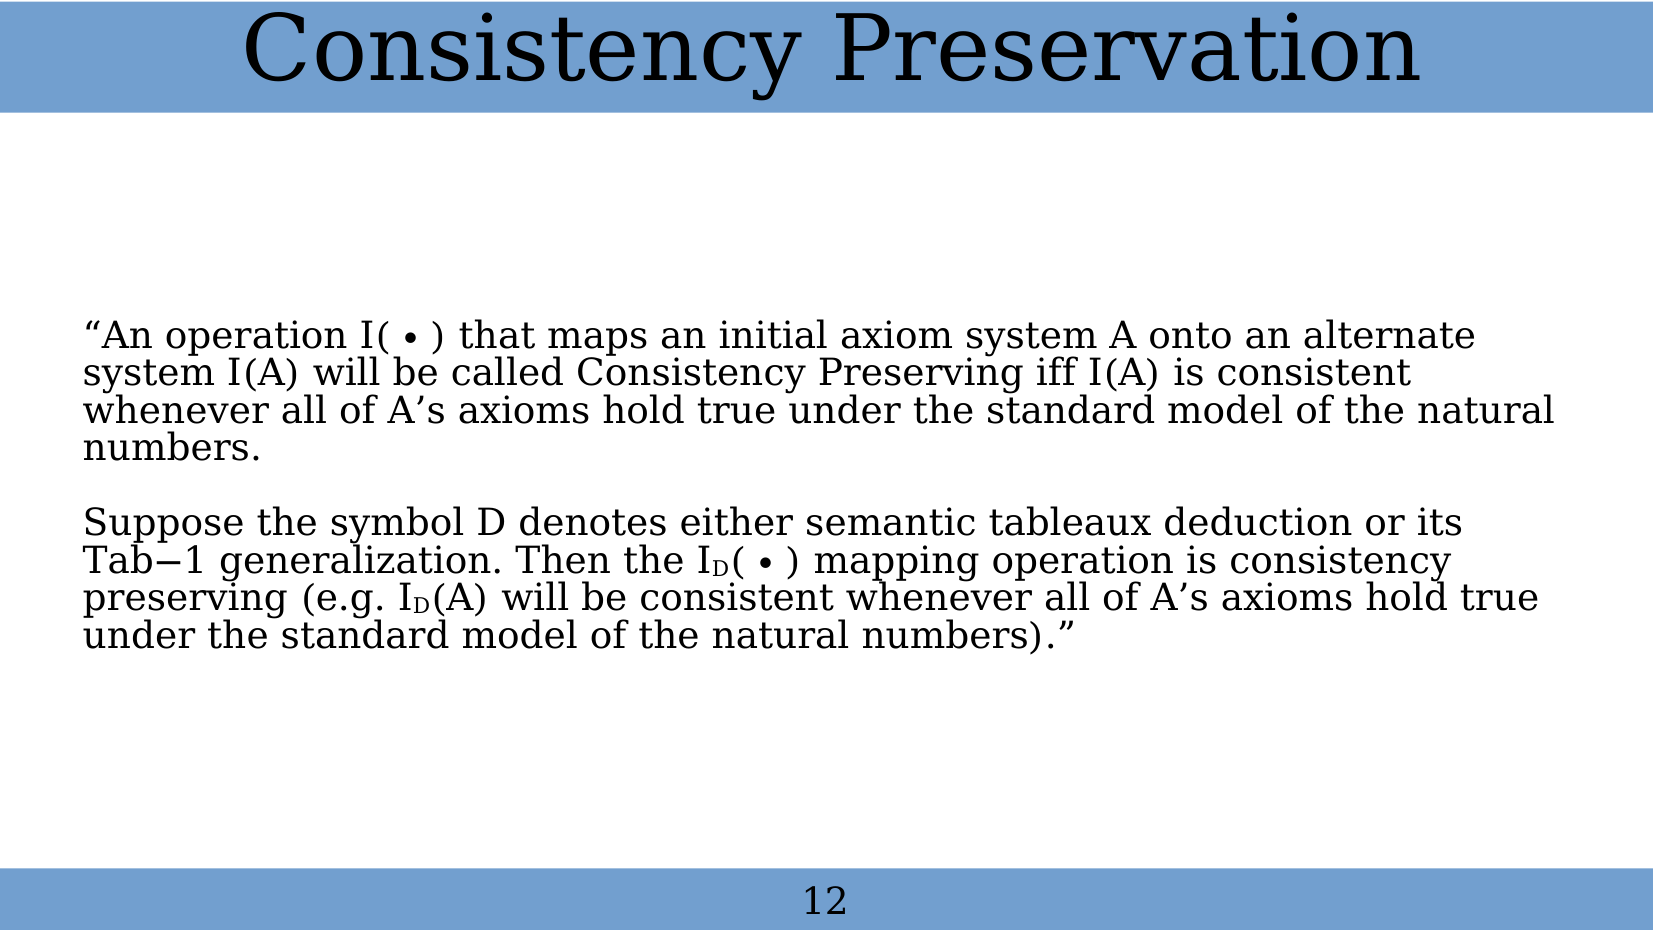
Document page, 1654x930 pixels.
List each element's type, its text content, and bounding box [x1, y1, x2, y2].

text_box Consistency Preservation [167, 0, 1498, 107]
text_box [0, 868, 1653, 930]
subtitle “An operation I( • ) that maps an initial axiom system A onto an alternate system I(A) will be called Consistency Preserving iff I(A) is consistent whenever all of A’s axioms hold true under the standard model of the natural numbers. Suppose the symbol D denotes either semantic tableaux deduction or its Tab−1 generalization. Then the ID( • ) mapping operation is consistency preserving (e.g. ID(A) will be consistent whenever all of A’s axioms hold true under the standard model of the natural numbers).” [82, 212, 1571, 763]
text_box 12 [750, 877, 901, 930]
title [0, 1, 1653, 113]
